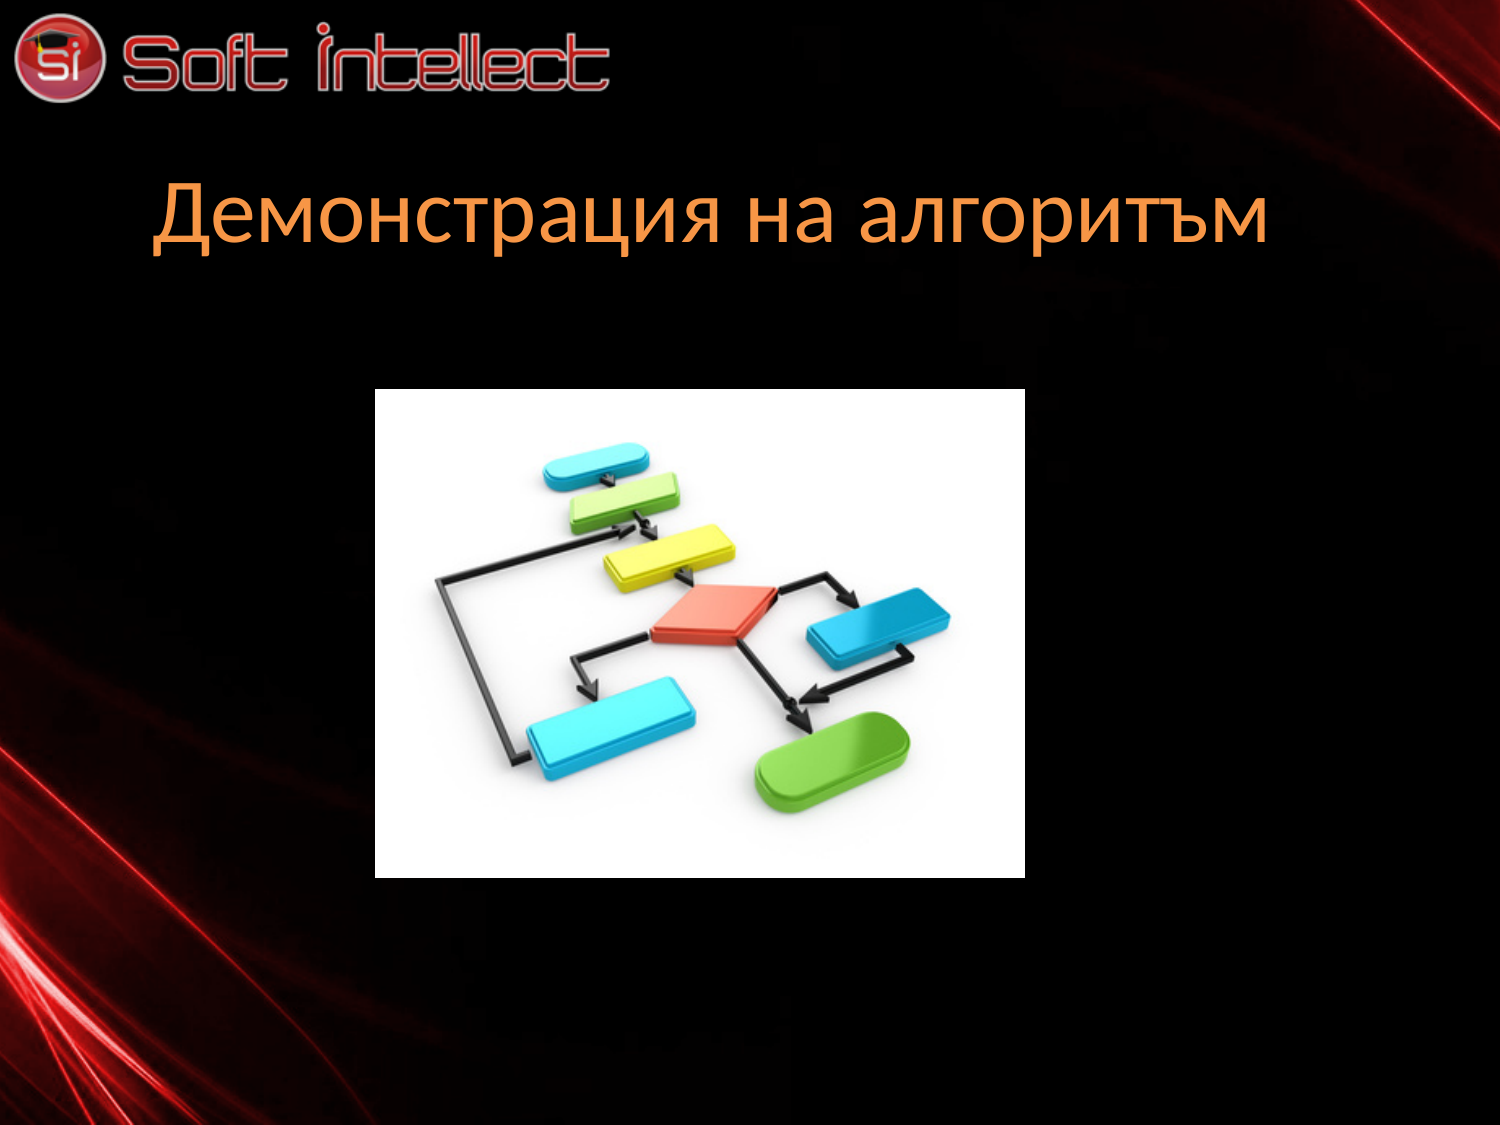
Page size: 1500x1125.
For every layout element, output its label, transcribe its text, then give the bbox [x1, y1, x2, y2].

text_box Демонстрация на алгоритъм [137, 112, 1488, 300]
picture [0, 0, 1500, 1125]
